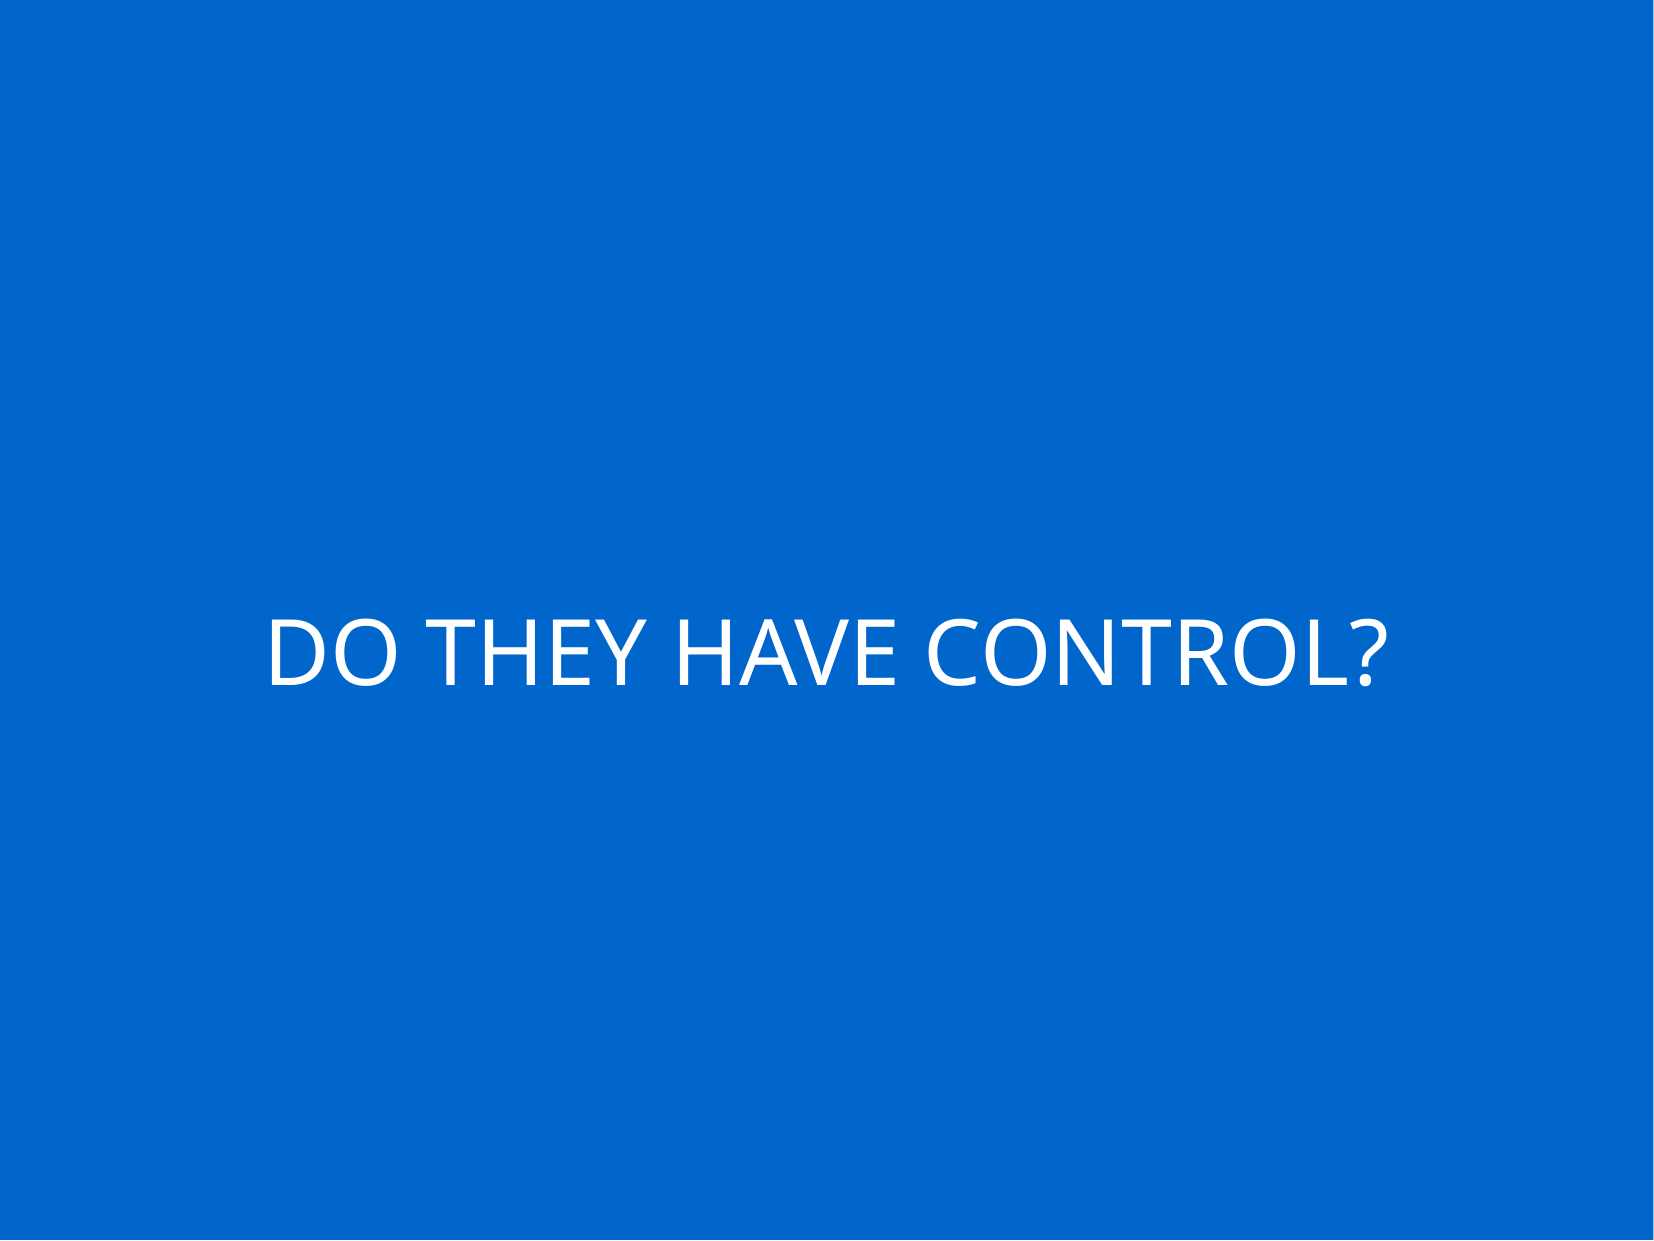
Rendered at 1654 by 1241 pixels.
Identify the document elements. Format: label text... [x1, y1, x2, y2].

subtitle DO THEY HAVE CONTROL? [82, 290, 1571, 1010]
